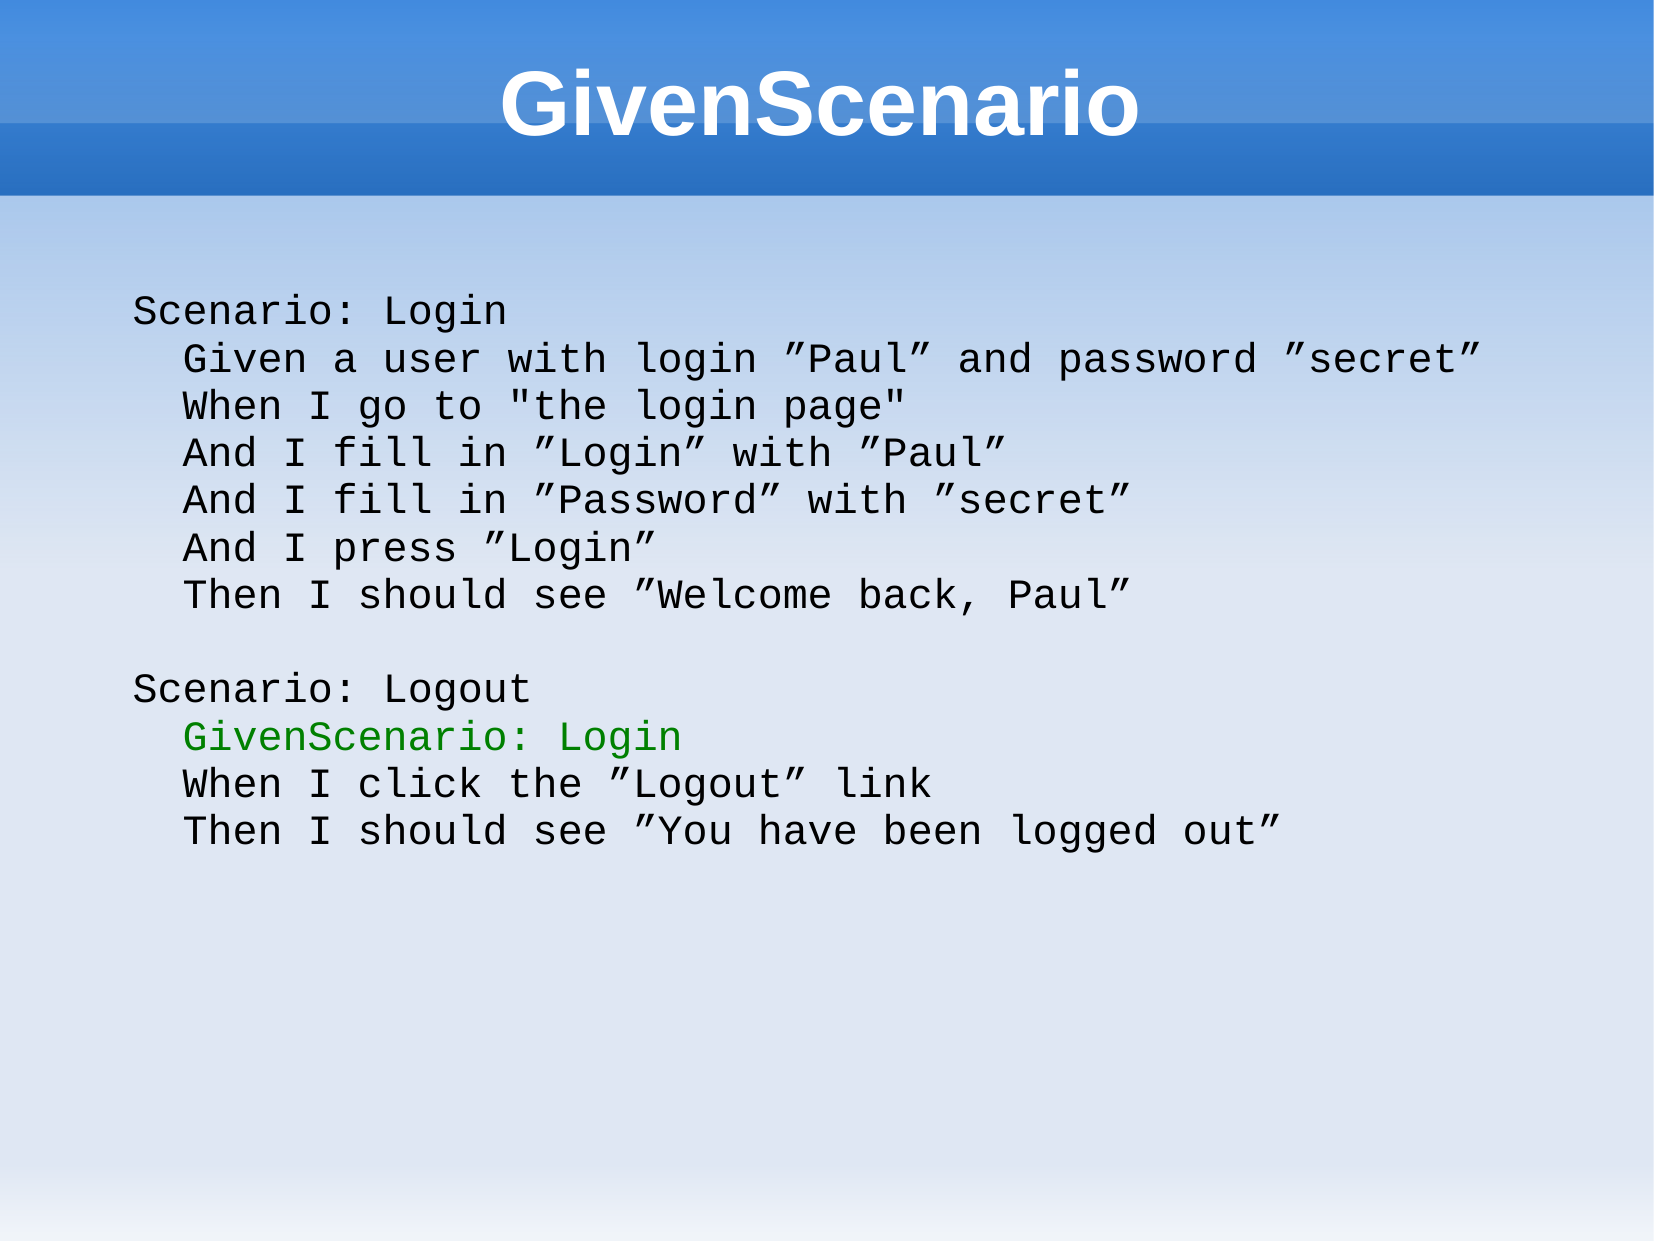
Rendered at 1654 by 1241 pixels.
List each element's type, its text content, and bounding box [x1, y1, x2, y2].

picture [0, 0, 1654, 1241]
title GivenScenario [76, 0, 1565, 208]
list Scenario: Login Given a user with login ”Paul” and password ”secret” When I go to "the login page" And I fill in ”Login” with ”Paul” And I fill in ”Password” with ”secret” And I press ”Login” Then I should see ”Welcome back, Paul” Scenario: Logout GivenScenario: Login When I click the ”Logout” link Then I should see ”You have been logged out” [82, 290, 1571, 1109]
